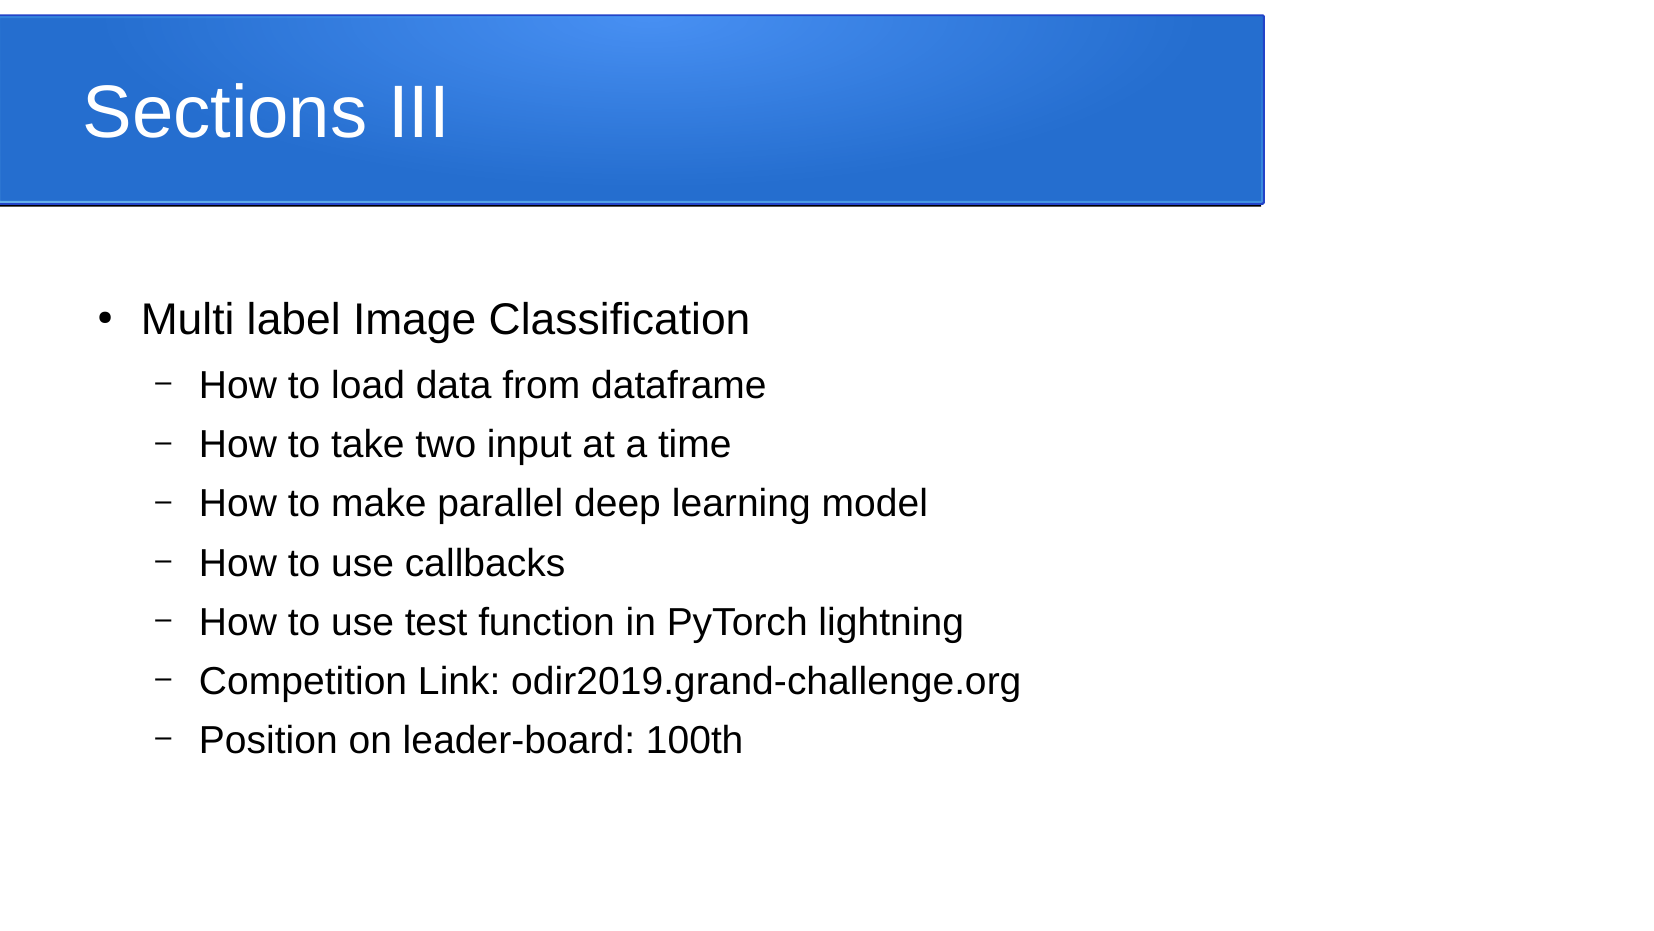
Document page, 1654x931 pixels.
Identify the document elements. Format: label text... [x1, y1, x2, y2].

list Multi label Image Classification How to load data from dataframe How to take two input at a time How to make parallel deep learning model How to use callbacks How to use test function in PyTorch lightning Competition Link: odir2019.grand-challenge.org Position on leader-board: 100th [82, 224, 1571, 764]
title Sections III [82, 35, 1235, 189]
